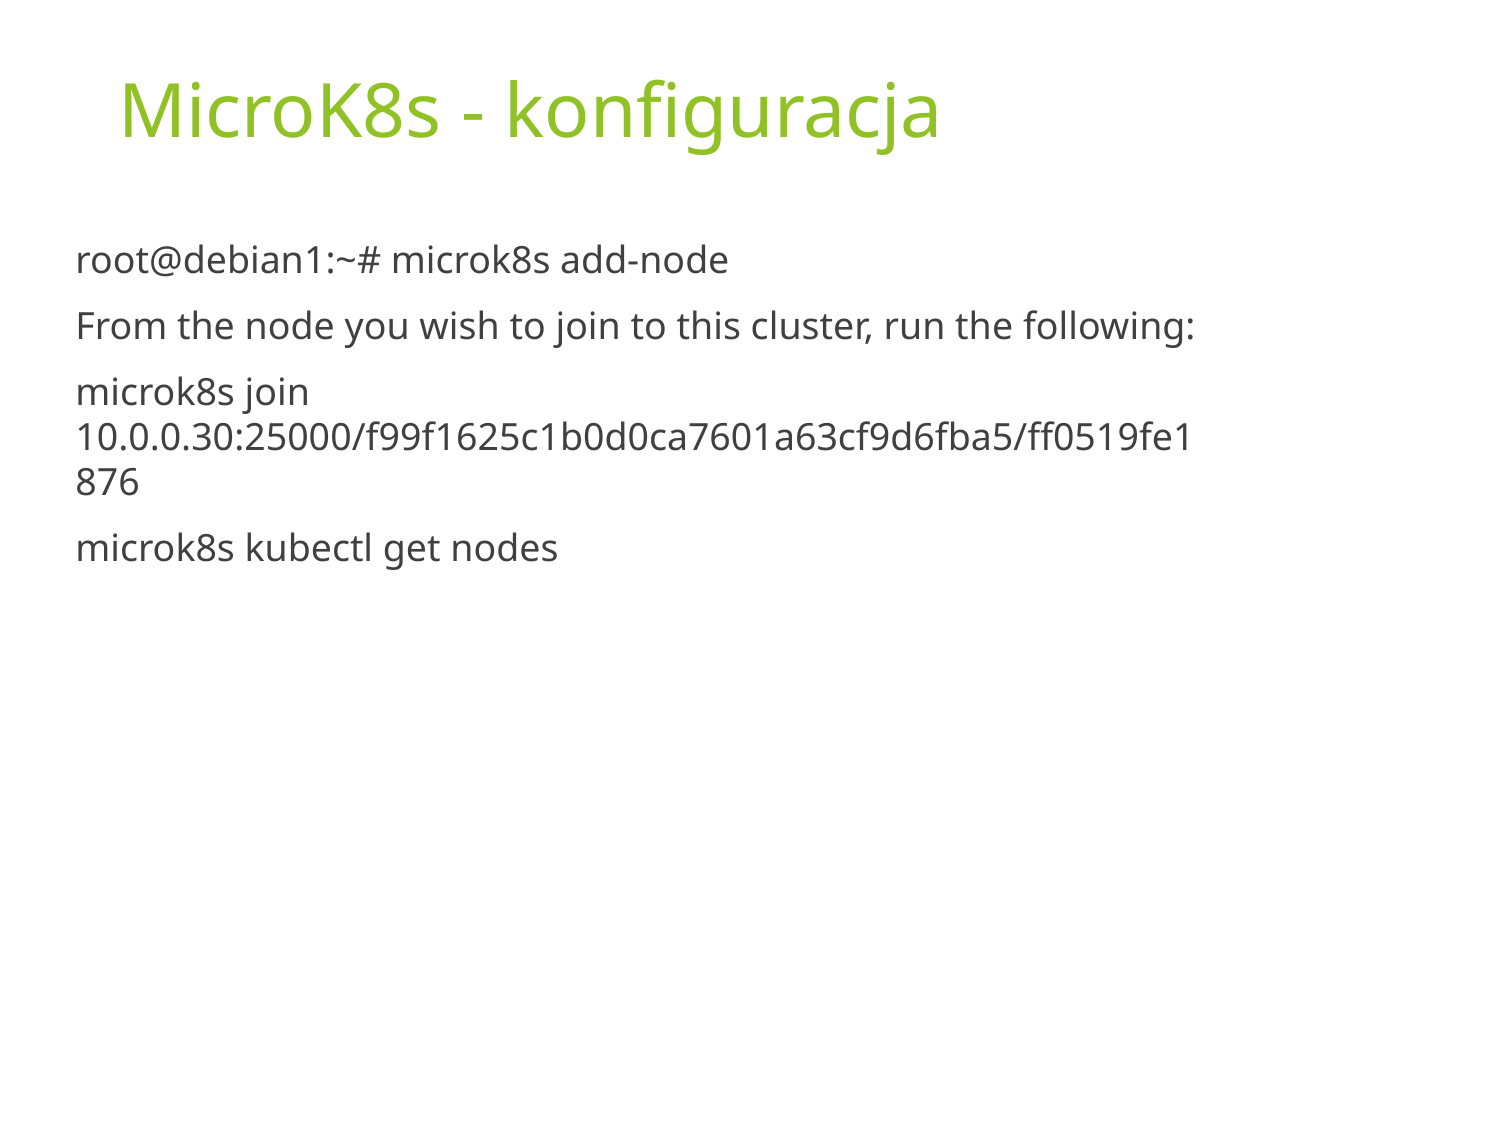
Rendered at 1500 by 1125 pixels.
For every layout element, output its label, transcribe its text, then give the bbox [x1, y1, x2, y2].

title MicroK8s - konfiguracja [103, 54, 1145, 162]
list root@debian1:~# microk8s add-node From the node you wish to join to this cluster, run the following: microk8s join 10.0.0.30:25000/f99f1625c1b0d0ca7601a63cf9d6fba5/ff0519fe1876 microk8s kubectl get nodes [60, 162, 1225, 1125]
